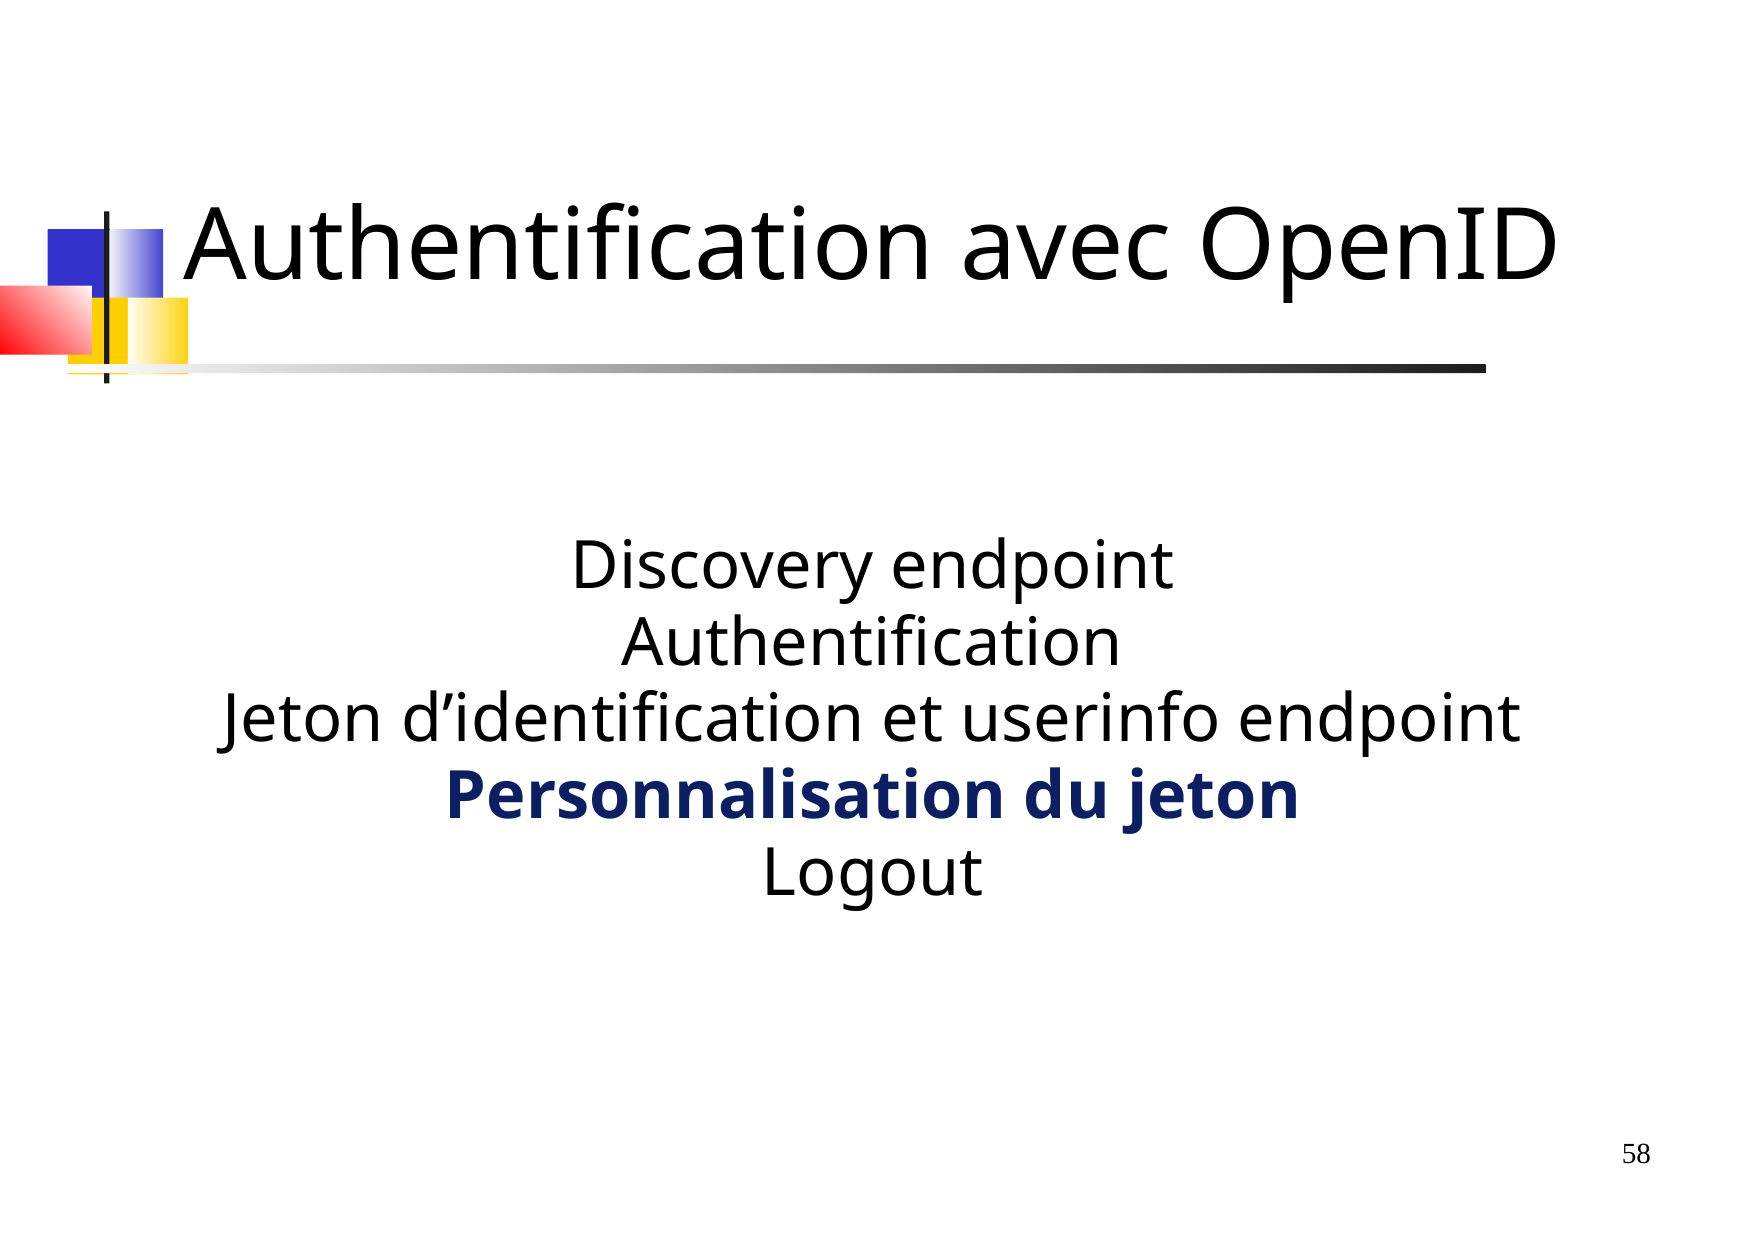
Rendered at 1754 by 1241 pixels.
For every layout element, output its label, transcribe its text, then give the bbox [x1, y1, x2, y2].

title Authentification avec OpenID [179, 130, 1567, 361]
subtitle Discovery endpoint Authentification Jeton d’identification et userinfo endpoint Personnalisation du jeton Logout [179, 371, 1567, 1091]
